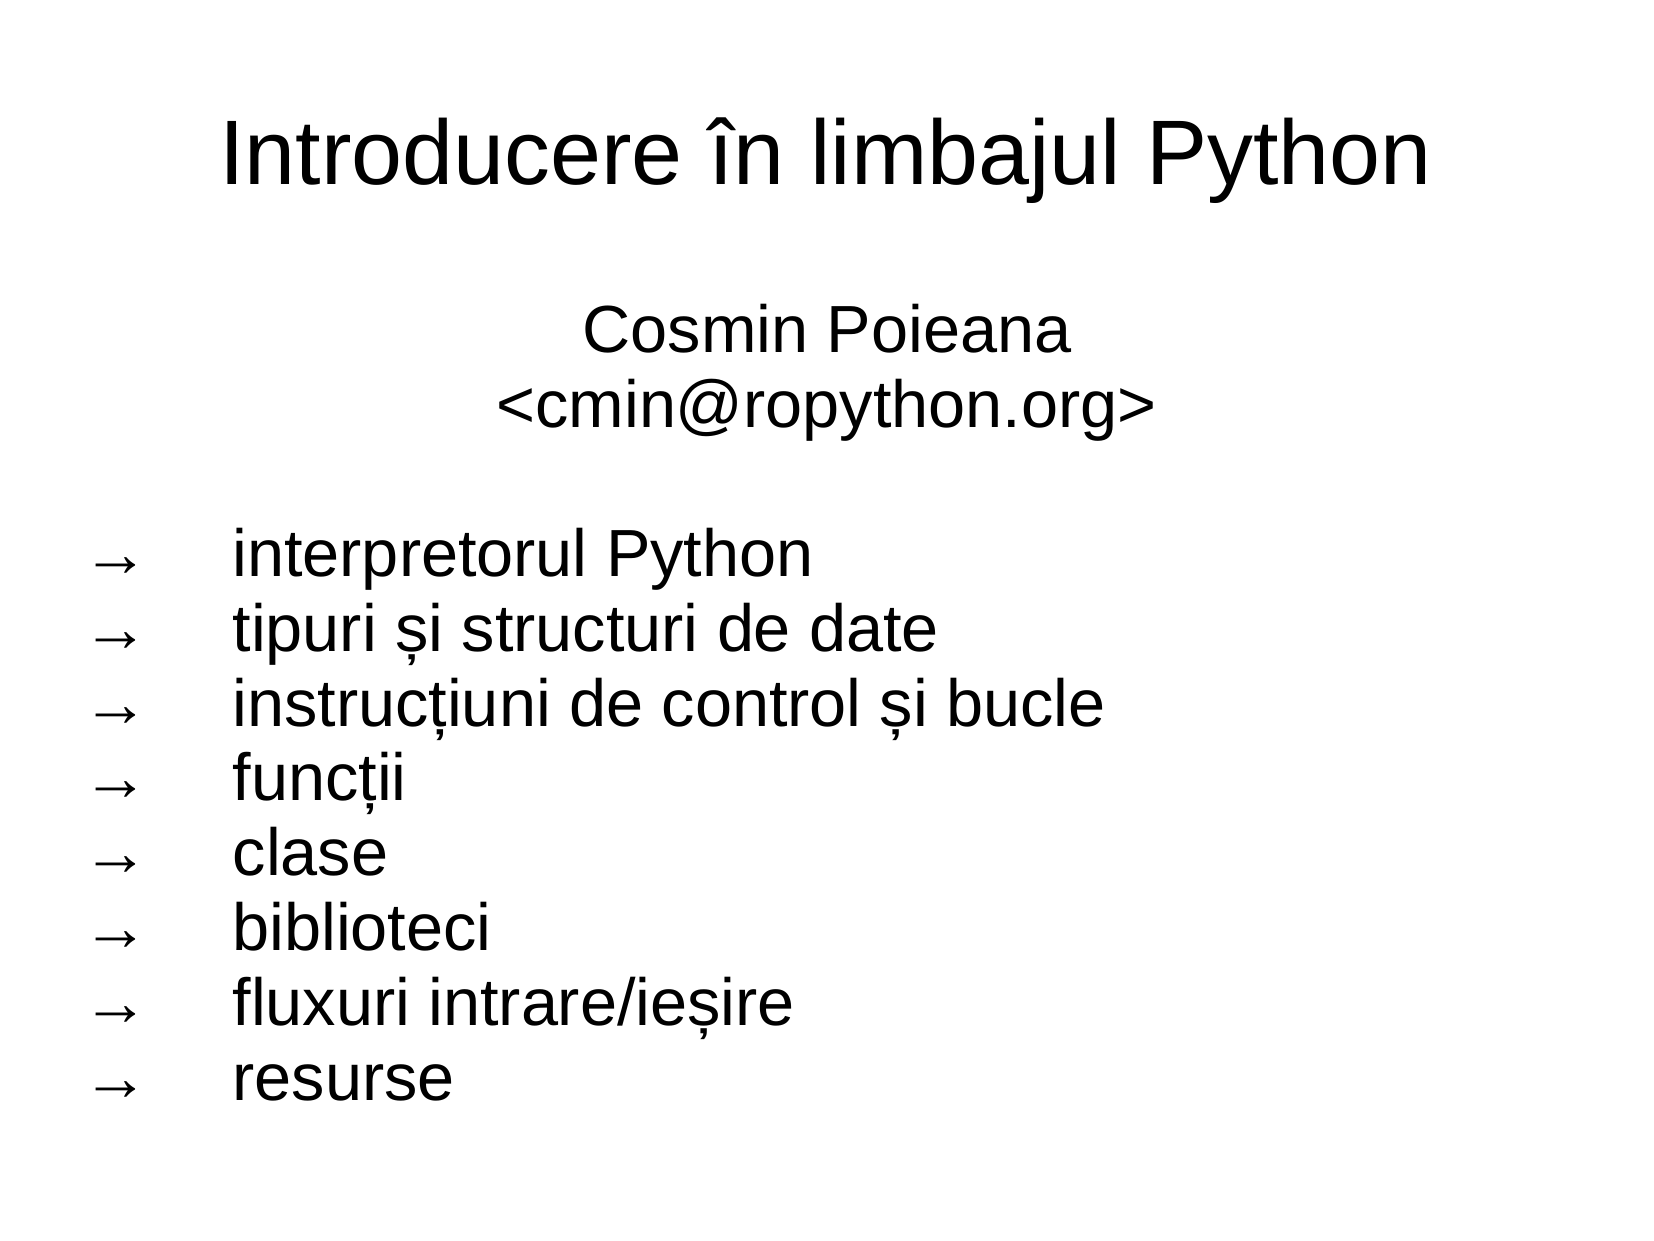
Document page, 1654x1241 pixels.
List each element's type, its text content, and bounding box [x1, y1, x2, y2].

title Introducere în limbajul Python [82, 49, 1571, 257]
subtitle Cosmin Poieana <cmin@ropython.org> → interpretorul Python → tipuri și structuri de date → instrucțiuni de control și bucle → funcții → clase → biblioteci → fluxuri intrare/ieșire → resurse [82, 291, 1571, 1115]
